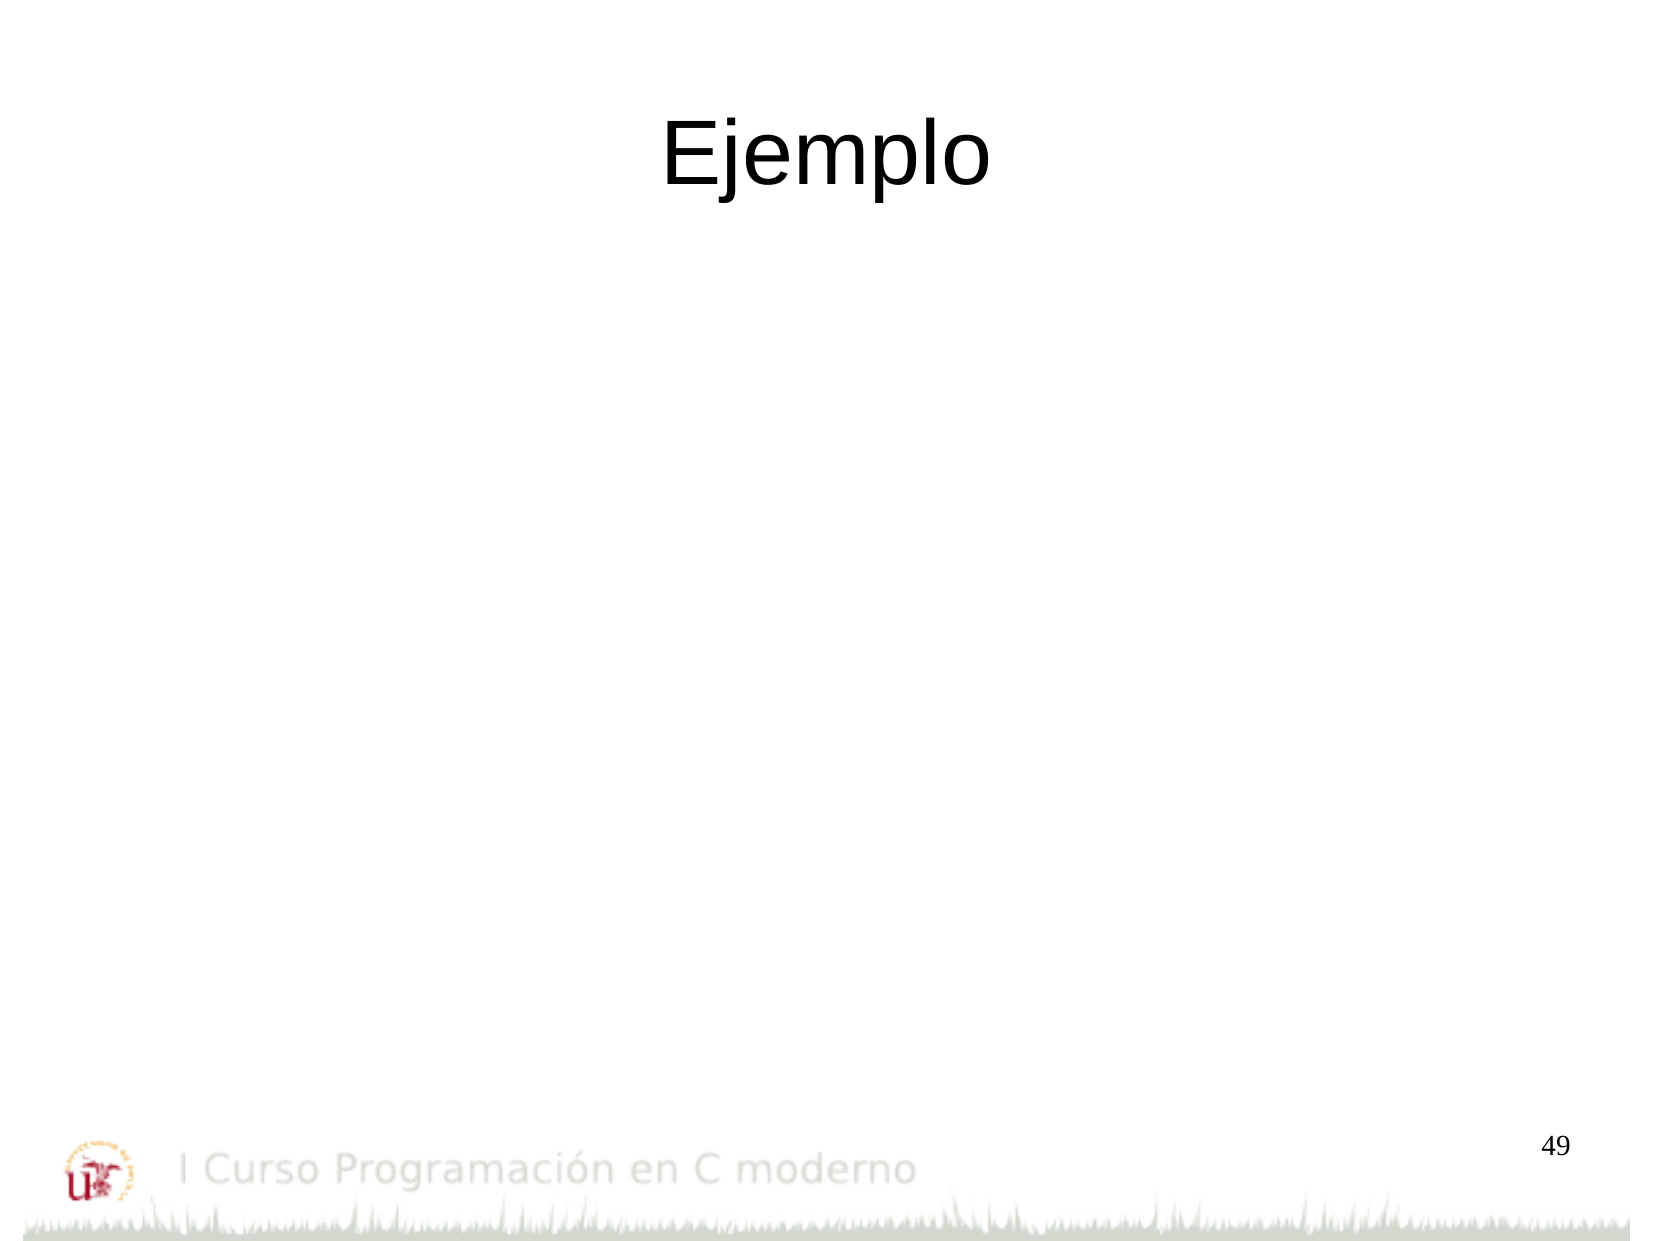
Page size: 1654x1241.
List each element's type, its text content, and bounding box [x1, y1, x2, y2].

picture [23, 1136, 1630, 1241]
title Ejemplo [82, 49, 1571, 257]
